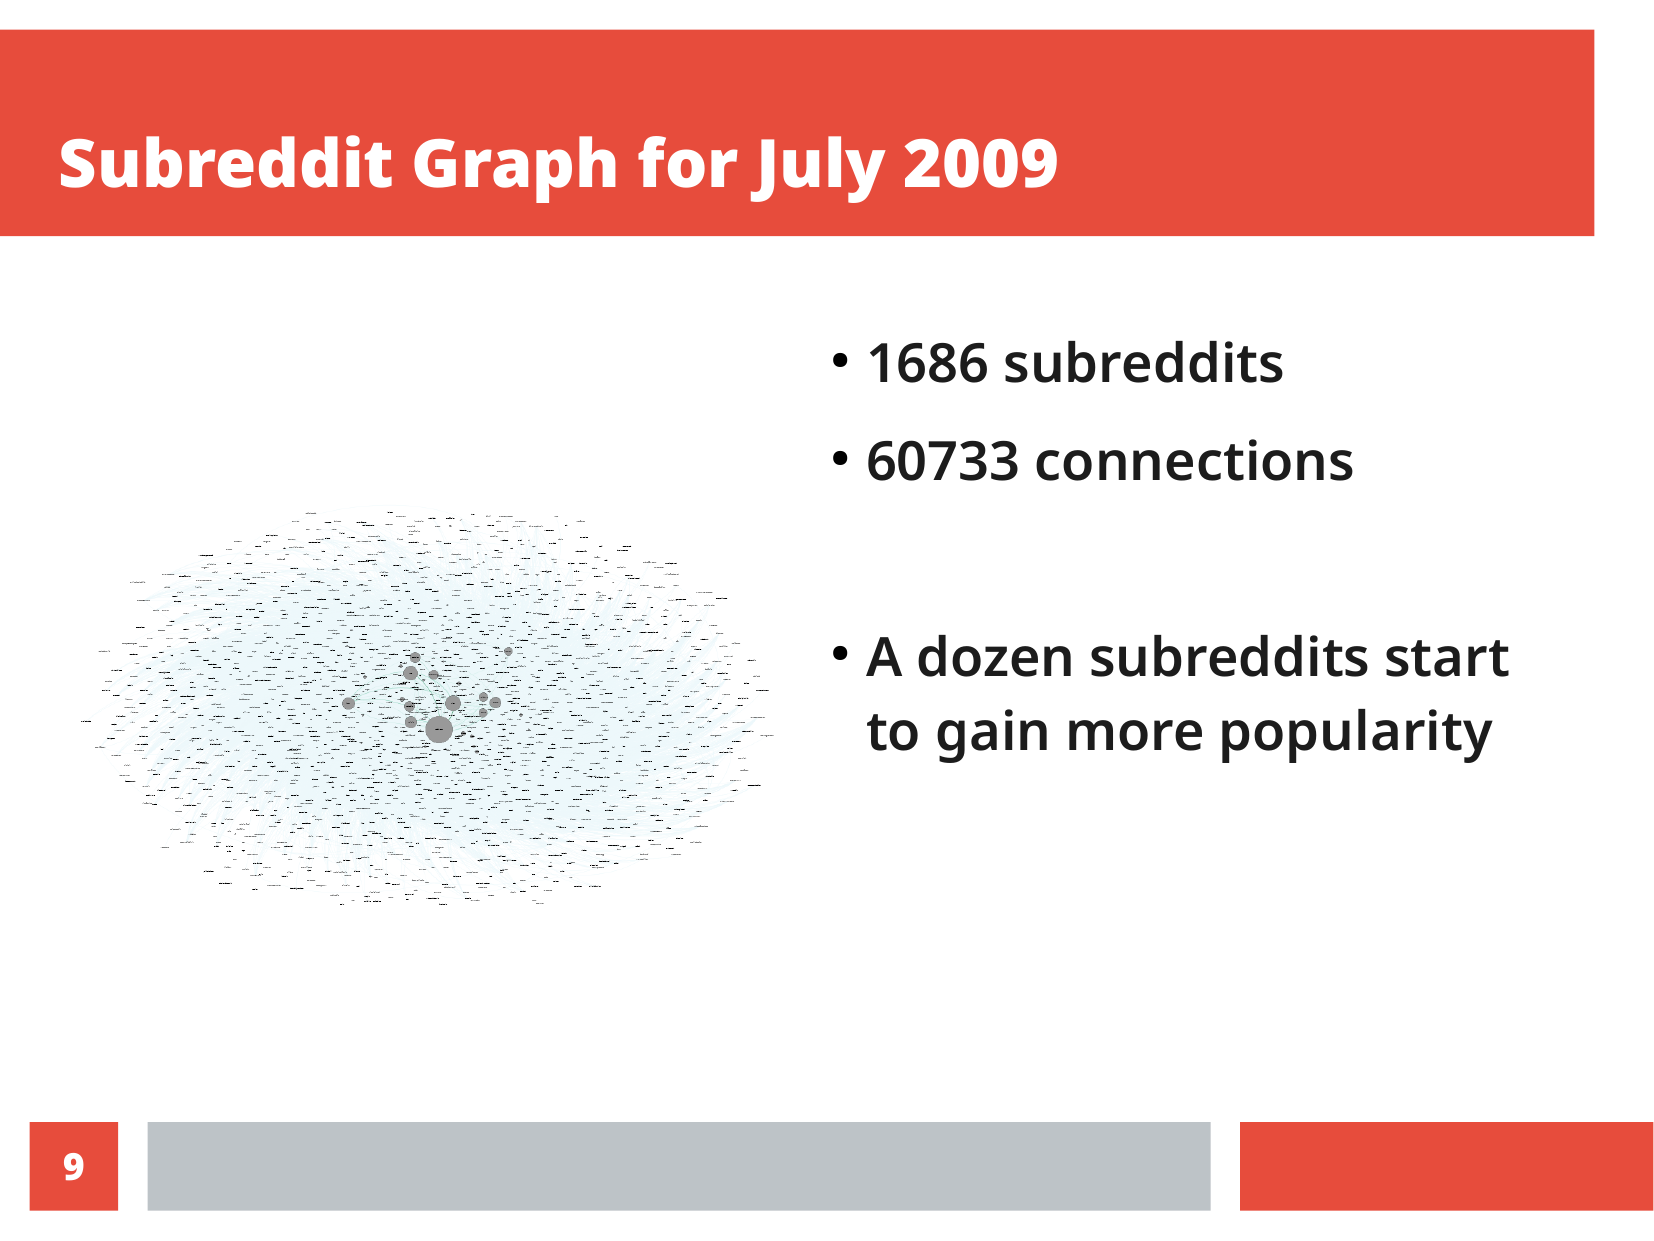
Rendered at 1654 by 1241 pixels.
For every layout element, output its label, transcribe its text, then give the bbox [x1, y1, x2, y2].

picture [58, 341, 794, 1077]
list 1686 subreddits 60733 connections A dozen subreddits start to gain more popularity [830, 324, 1566, 1093]
title Subreddit Graph for July 2009 [59, 59, 1595, 207]
